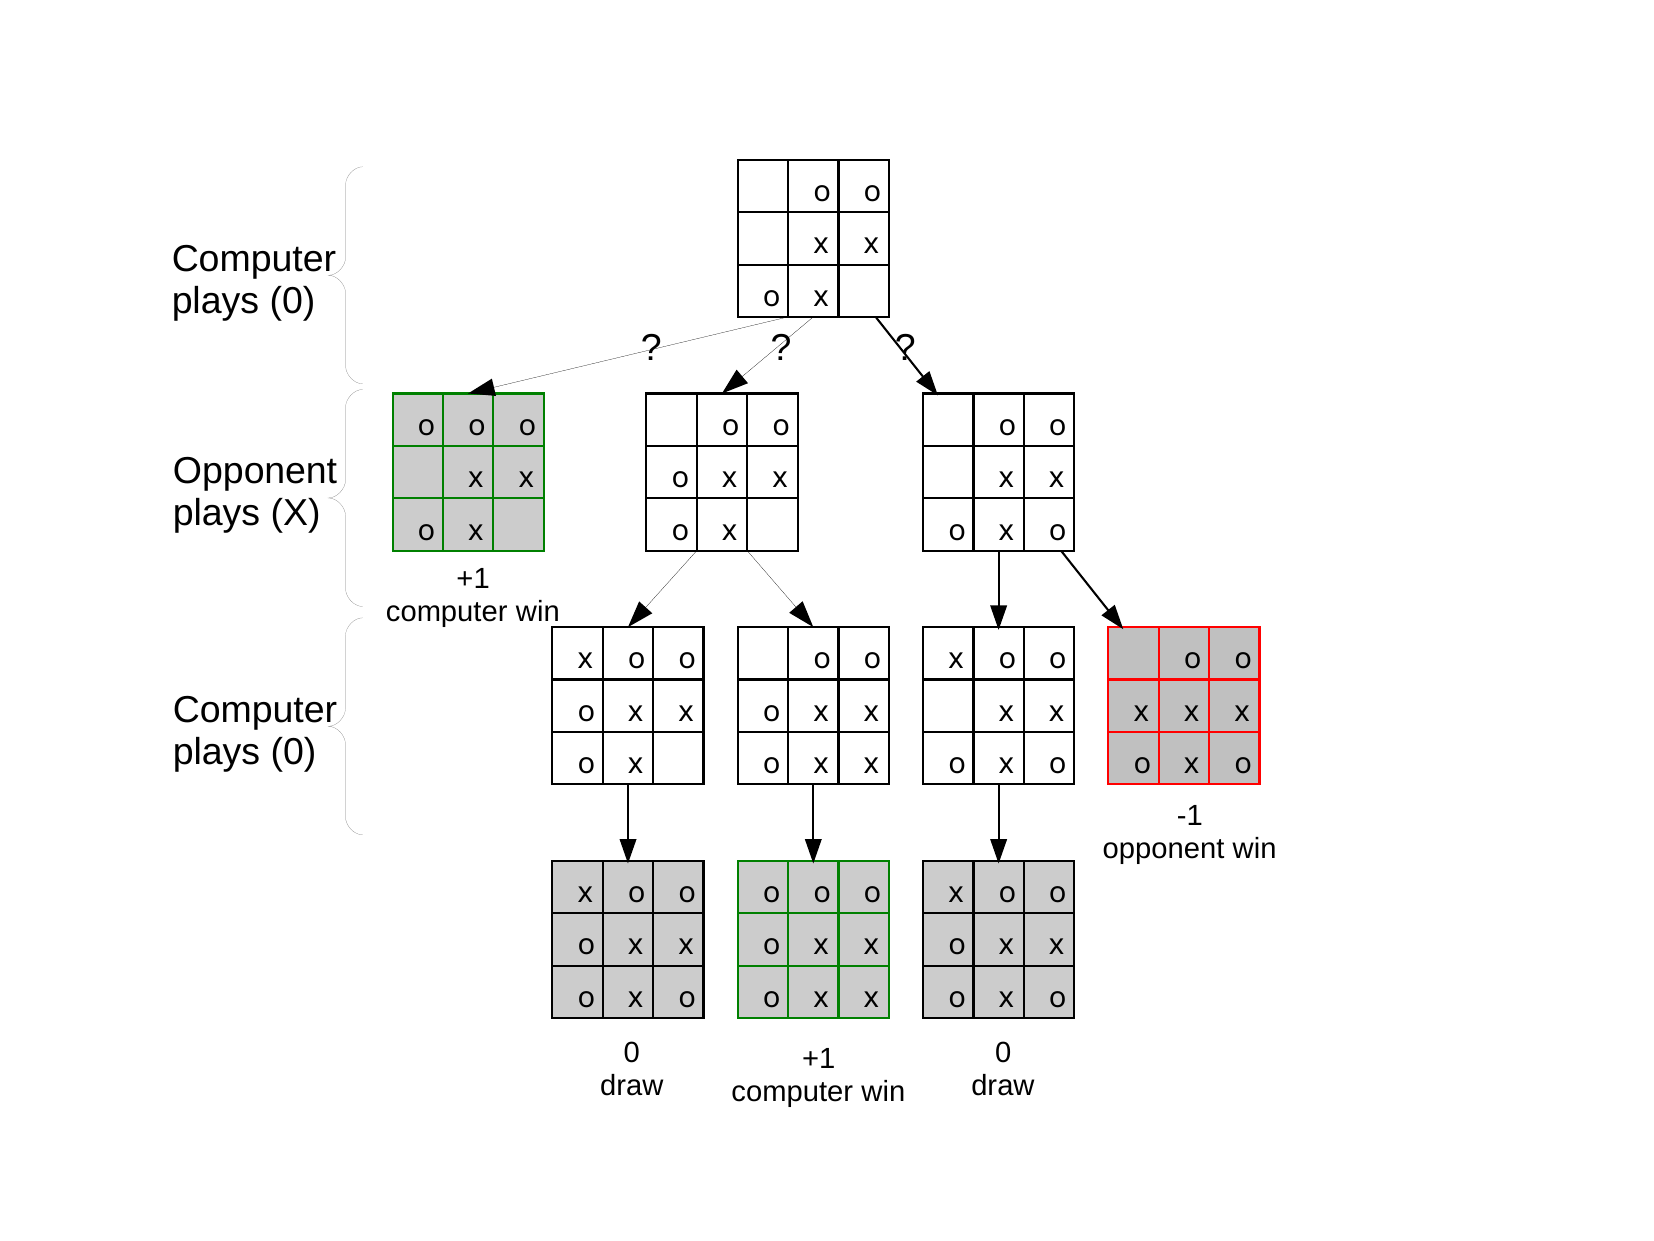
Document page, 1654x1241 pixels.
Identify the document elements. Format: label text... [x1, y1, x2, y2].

text_box ? [625, 318, 677, 400]
text_box ? [879, 318, 931, 400]
chart [125, 134, 1464, 1126]
text_box ? [755, 318, 807, 400]
